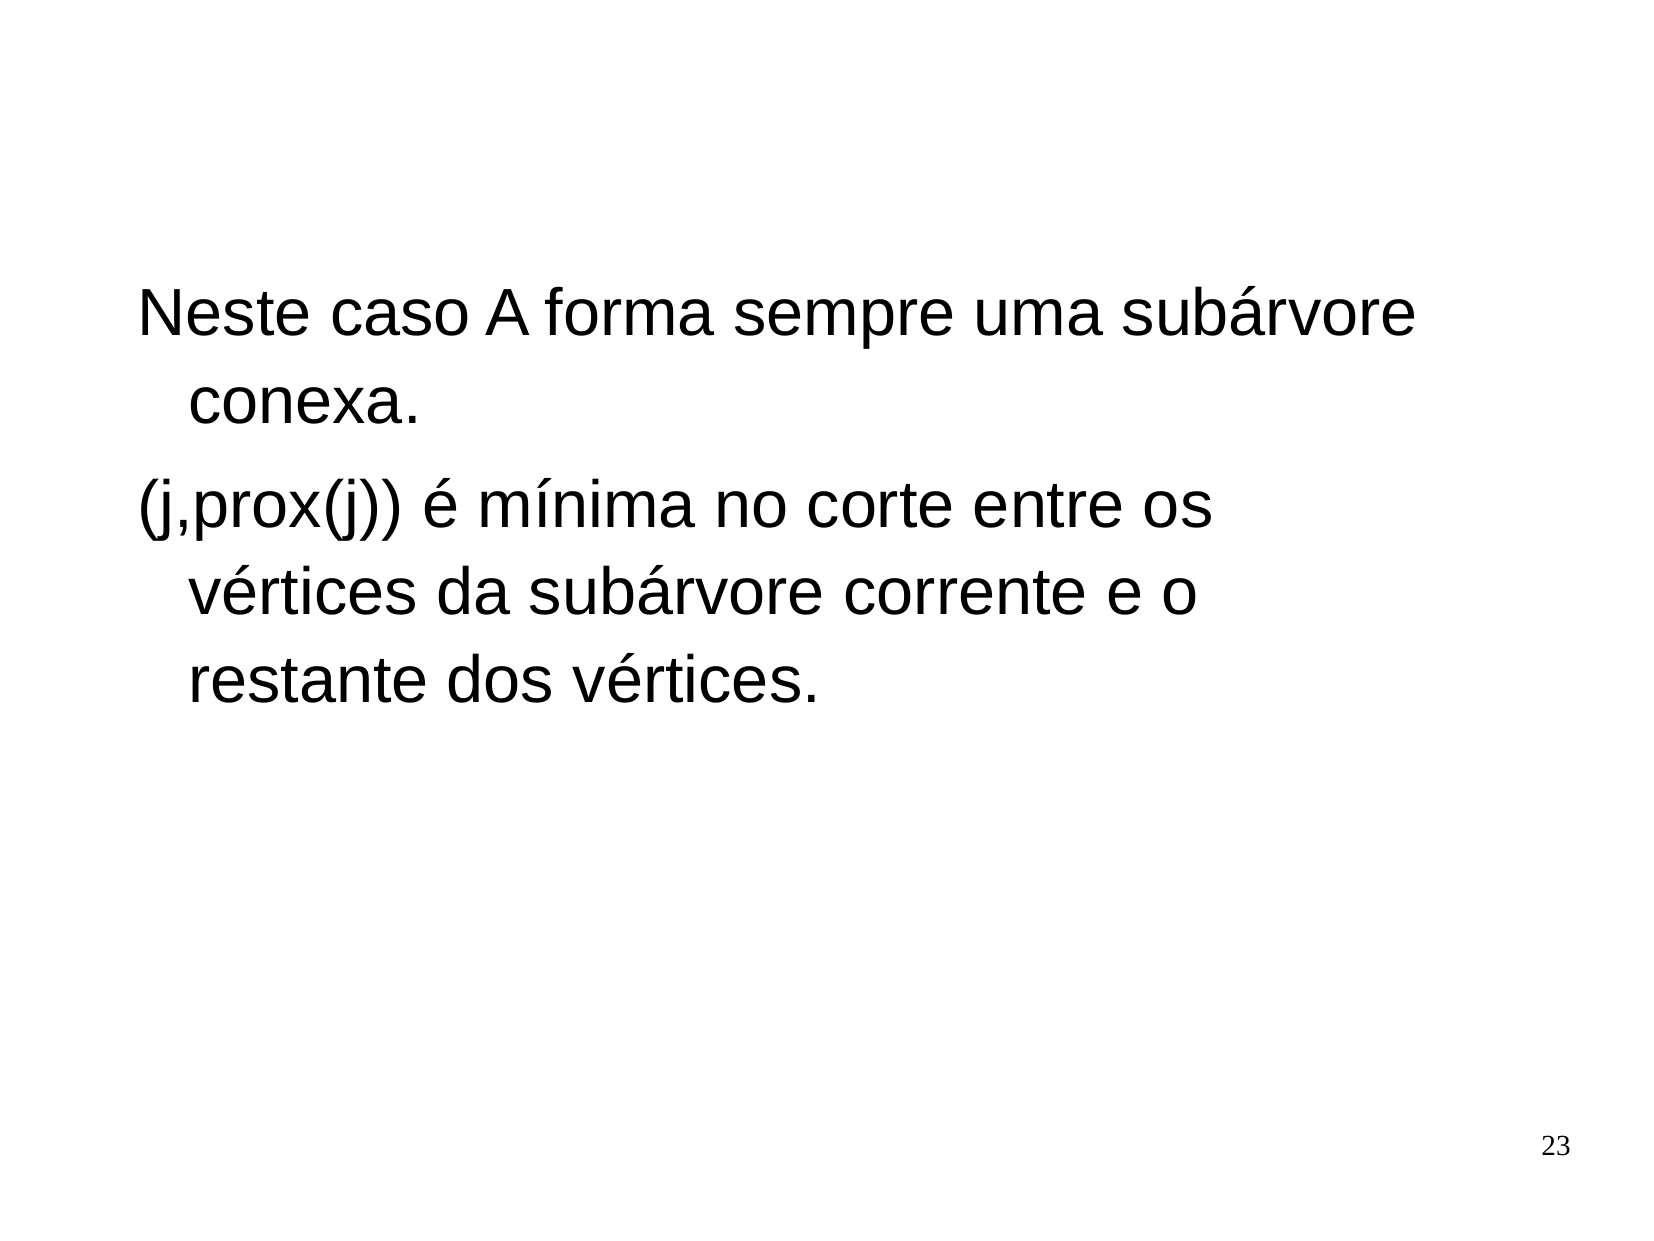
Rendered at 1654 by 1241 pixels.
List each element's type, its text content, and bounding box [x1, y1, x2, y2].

list Neste caso A forma sempre uma subárvore conexa. (j,prox(j)) é mínima no corte entre os vértices da subárvore corrente e o restante dos vértices. [137, 262, 1446, 964]
